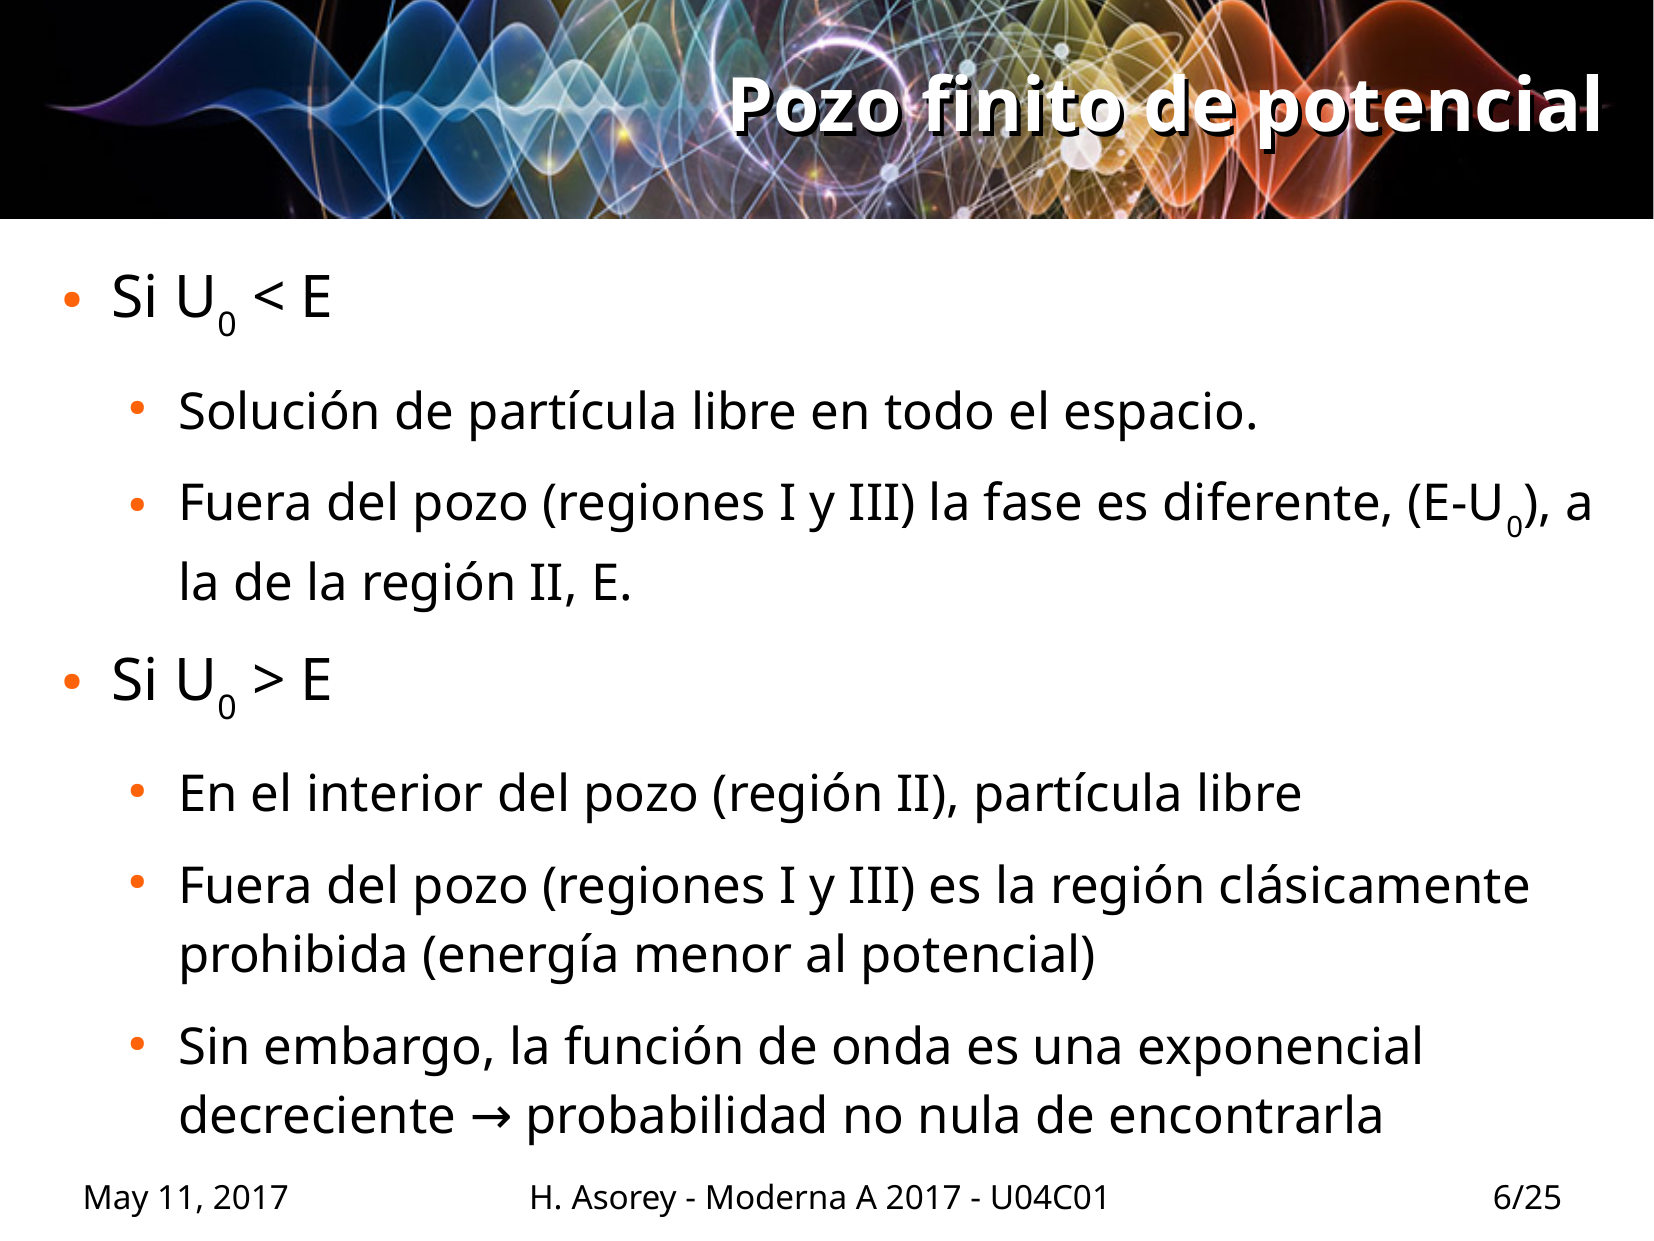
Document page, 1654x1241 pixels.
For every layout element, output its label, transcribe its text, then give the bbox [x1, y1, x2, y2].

picture [0, 0, 1654, 219]
title Pozo finito de potencial [45, 15, 1606, 191]
list Si U0 < E Solución de partícula libre en todo el espacio. Fuera del pozo (regiones I y III) la fase es diferente, (E-U0), a la de la región II, E. Si U0 > E En el interior del pozo (región II), partícula libre Fuera del pozo (regiones I y III) es la región clásicamente prohibida (energía menor al potencial) Sin embargo, la función de onda es una exponencial decreciente → probabilidad no nula de encontrarla [45, 255, 1606, 1156]
